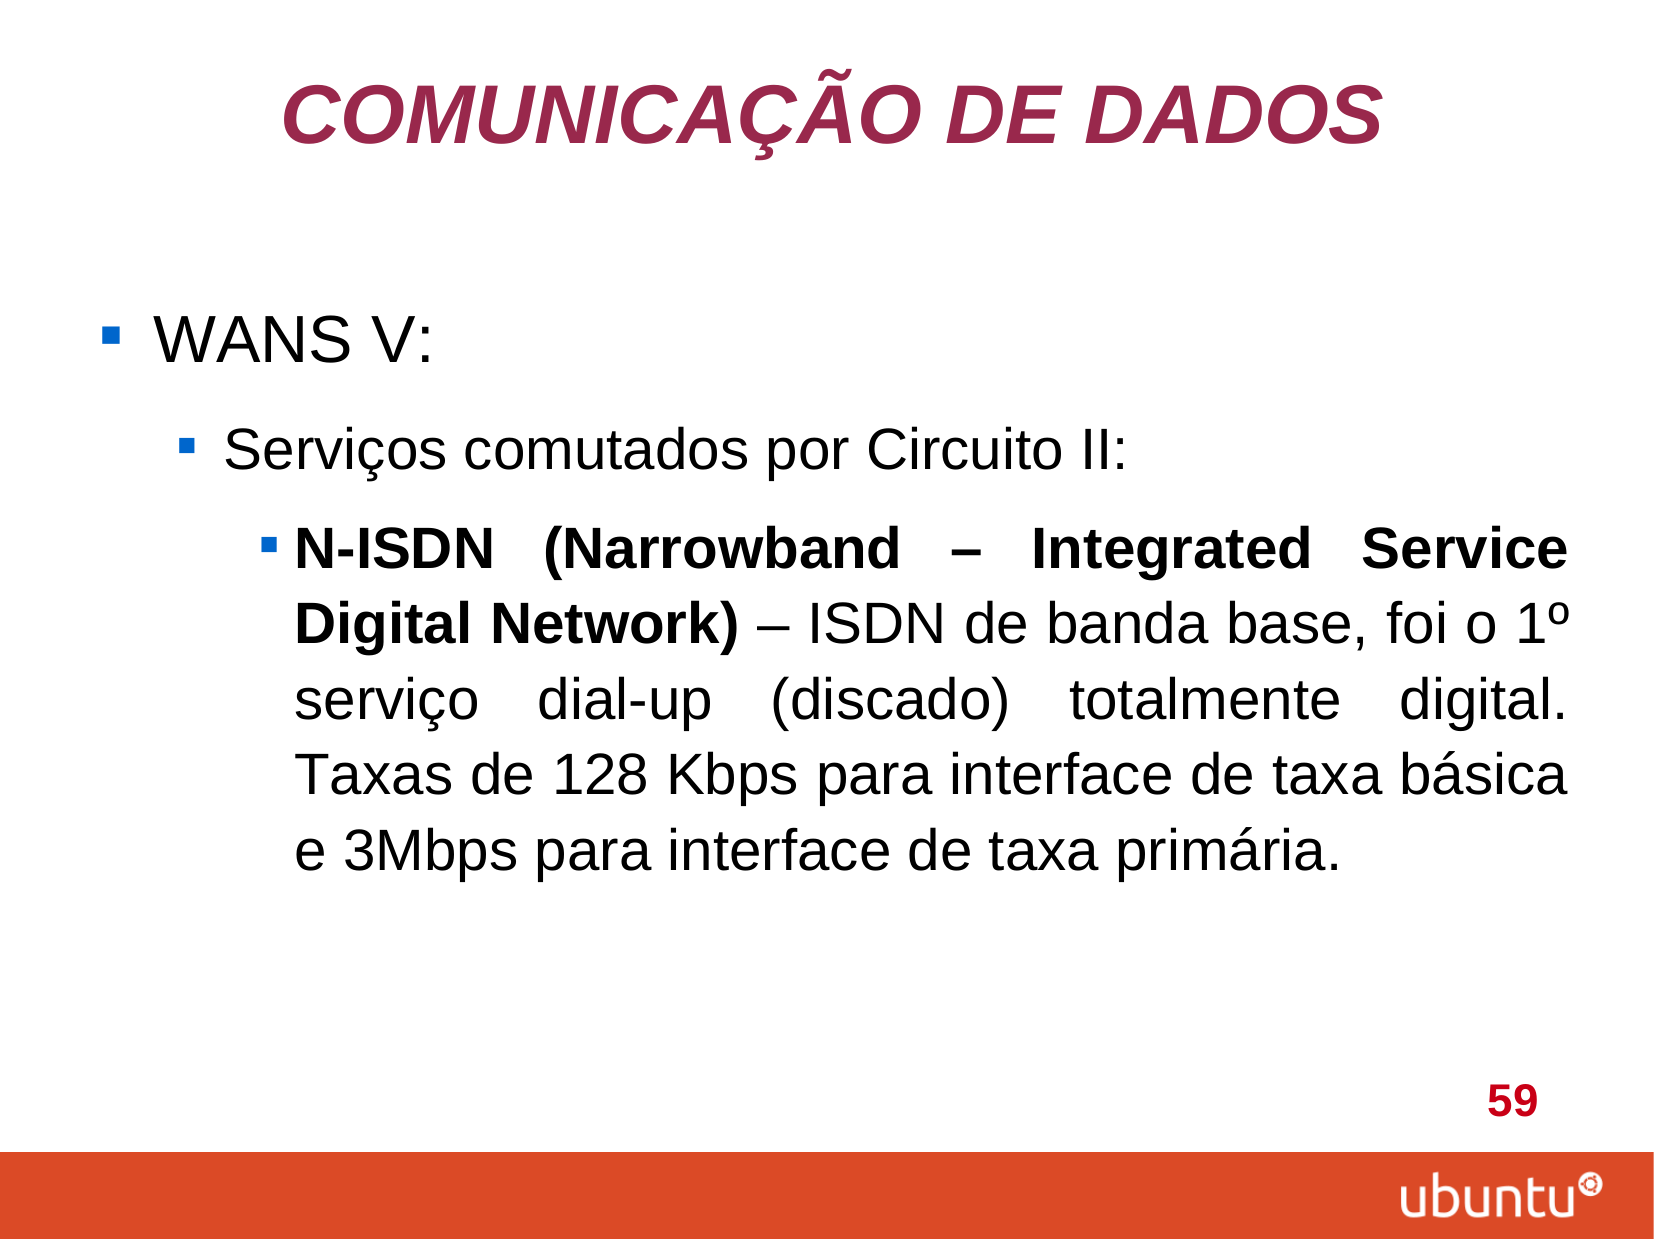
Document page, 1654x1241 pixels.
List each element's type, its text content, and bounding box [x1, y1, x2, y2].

text_box <number> [1473, 1063, 1654, 1134]
title COMUNICAÇÃO DE DADOS [11, 7, 1654, 200]
list WANS V: Serviços comutados por Circuito II: N-ISDN (Narrowband – Integrated Service Digital Network) – ISDN de banda base, foi o 1º serviço dial-up (discado) totalmente digital. Taxas de 128 Kbps para interface de taxa básica e 3Mbps para interface de taxa primária. [82, 290, 1571, 1094]
picture [0, 1152, 1654, 1239]
